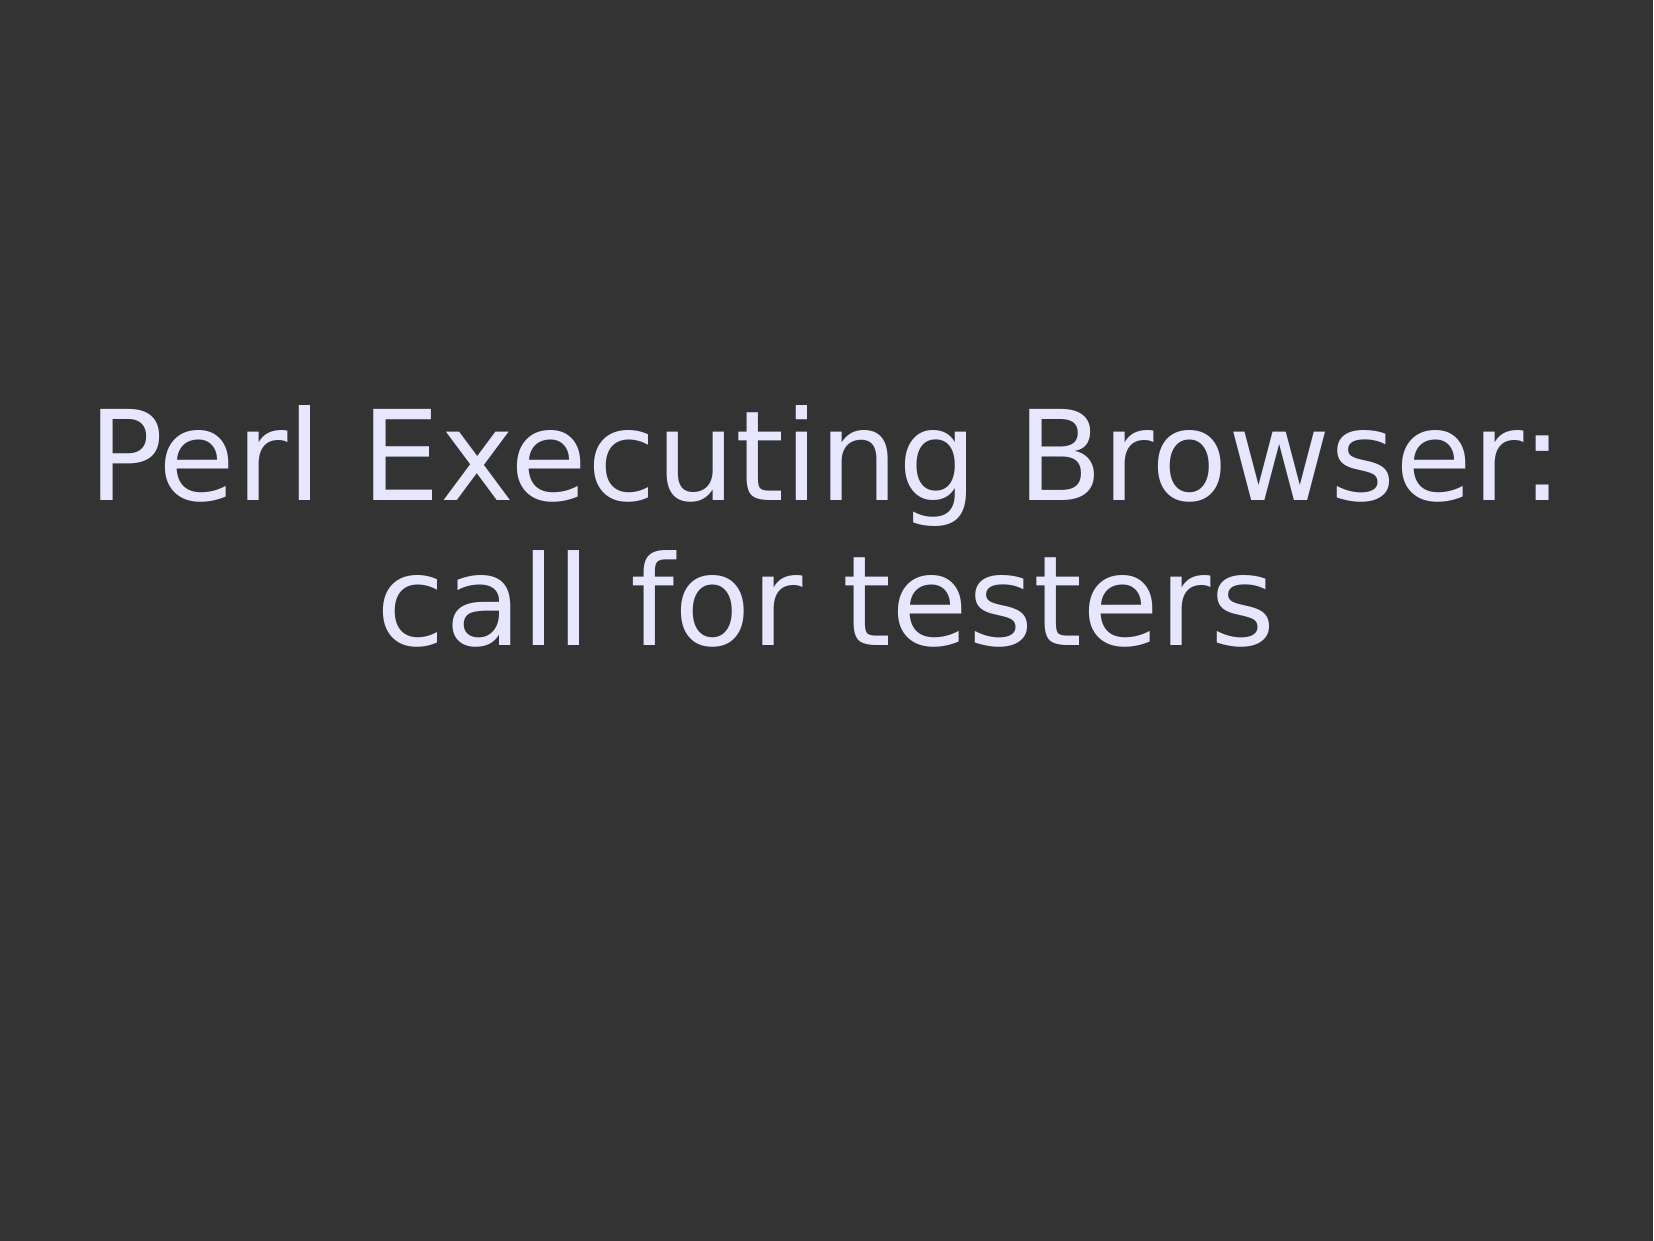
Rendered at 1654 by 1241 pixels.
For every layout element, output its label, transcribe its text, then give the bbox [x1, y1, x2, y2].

subtitle Perl Executing Browser: call for testers [82, 49, 1571, 1010]
